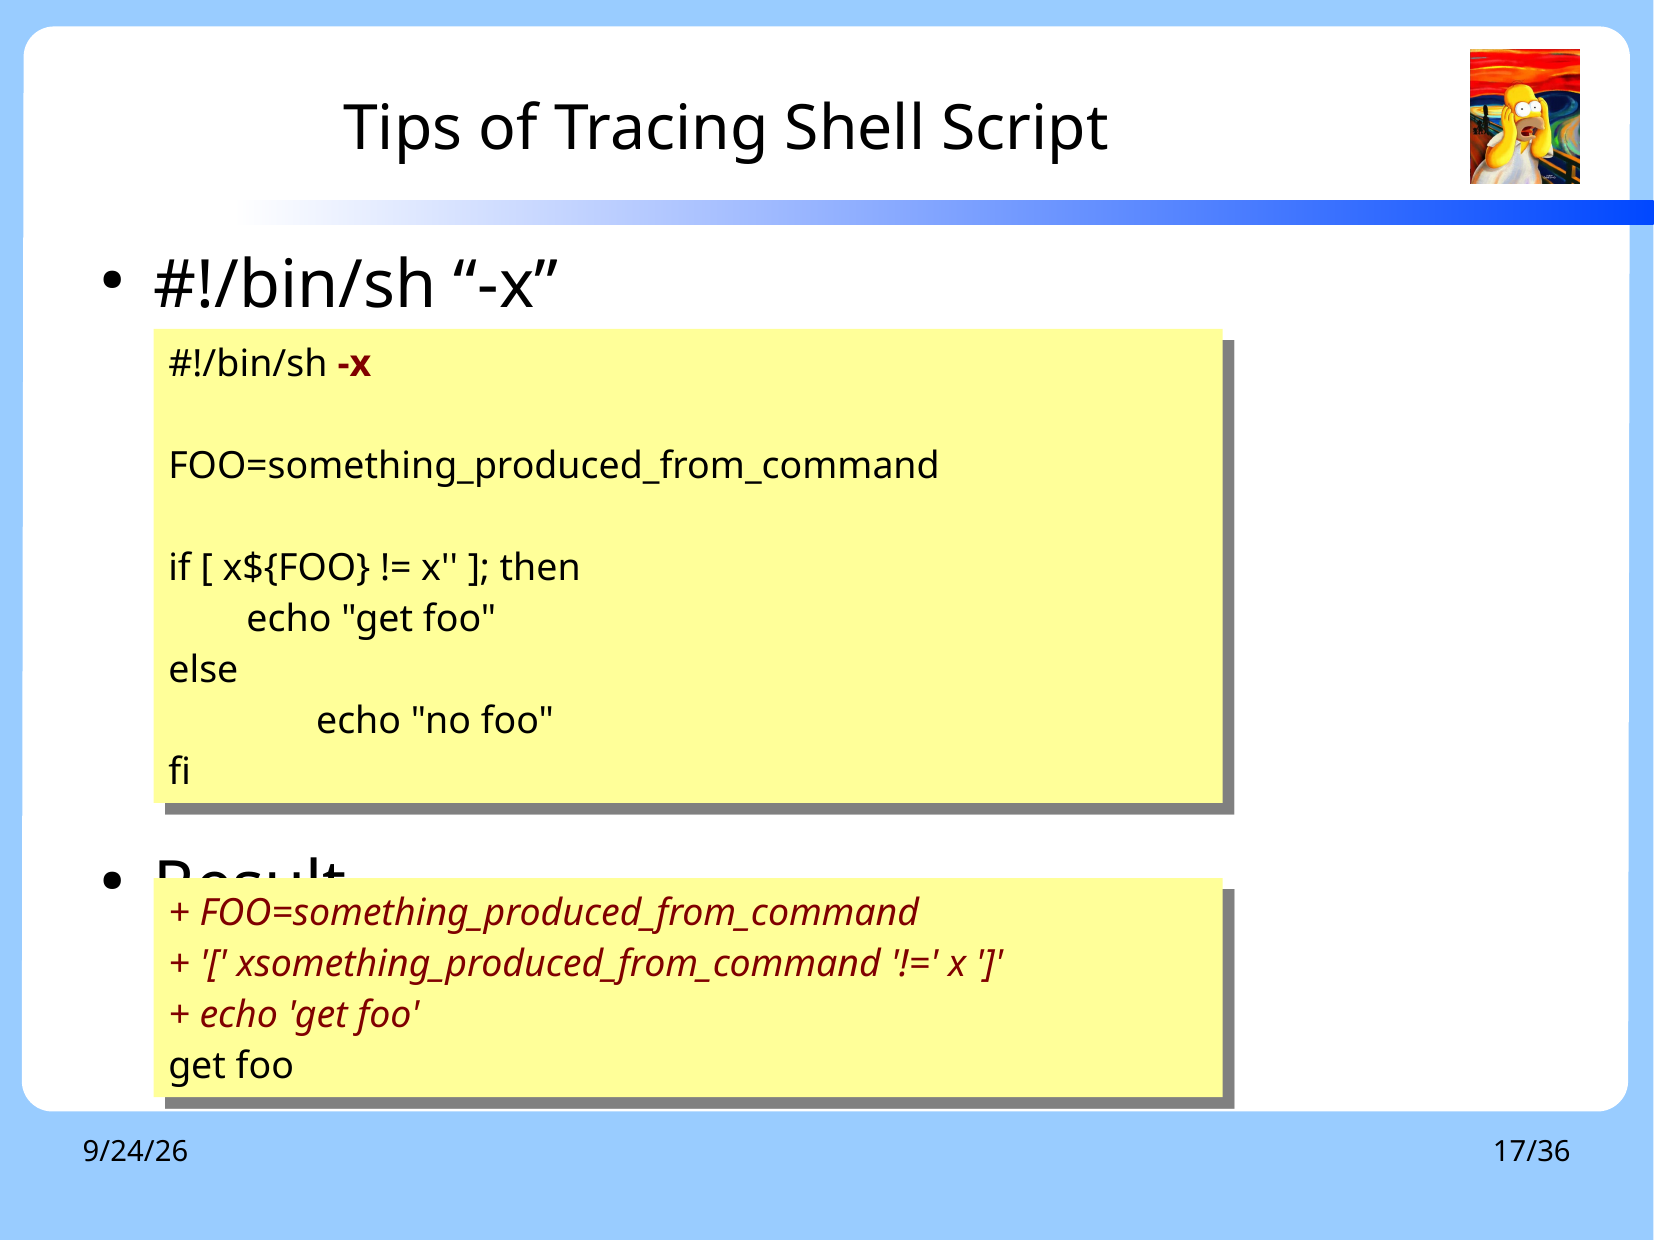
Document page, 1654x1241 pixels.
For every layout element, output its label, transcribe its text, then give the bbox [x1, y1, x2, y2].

list #!/bin/sh “-x” Result [82, 236, 1571, 1055]
picture [1470, 49, 1580, 184]
text_box #!/bin/sh -x FOO=something_produced_from_command if [ x${FOO} != x'' ]; then echo "get foo" else echo "no foo" fi [153, 328, 1223, 740]
text_box + FOO=something_produced_from_command + '[' xsomething_produced_from_command '!=' x ']' + echo 'get foo' get foo [153, 878, 1223, 1069]
title Tips of Tracing Shell Script [82, 49, 1371, 201]
